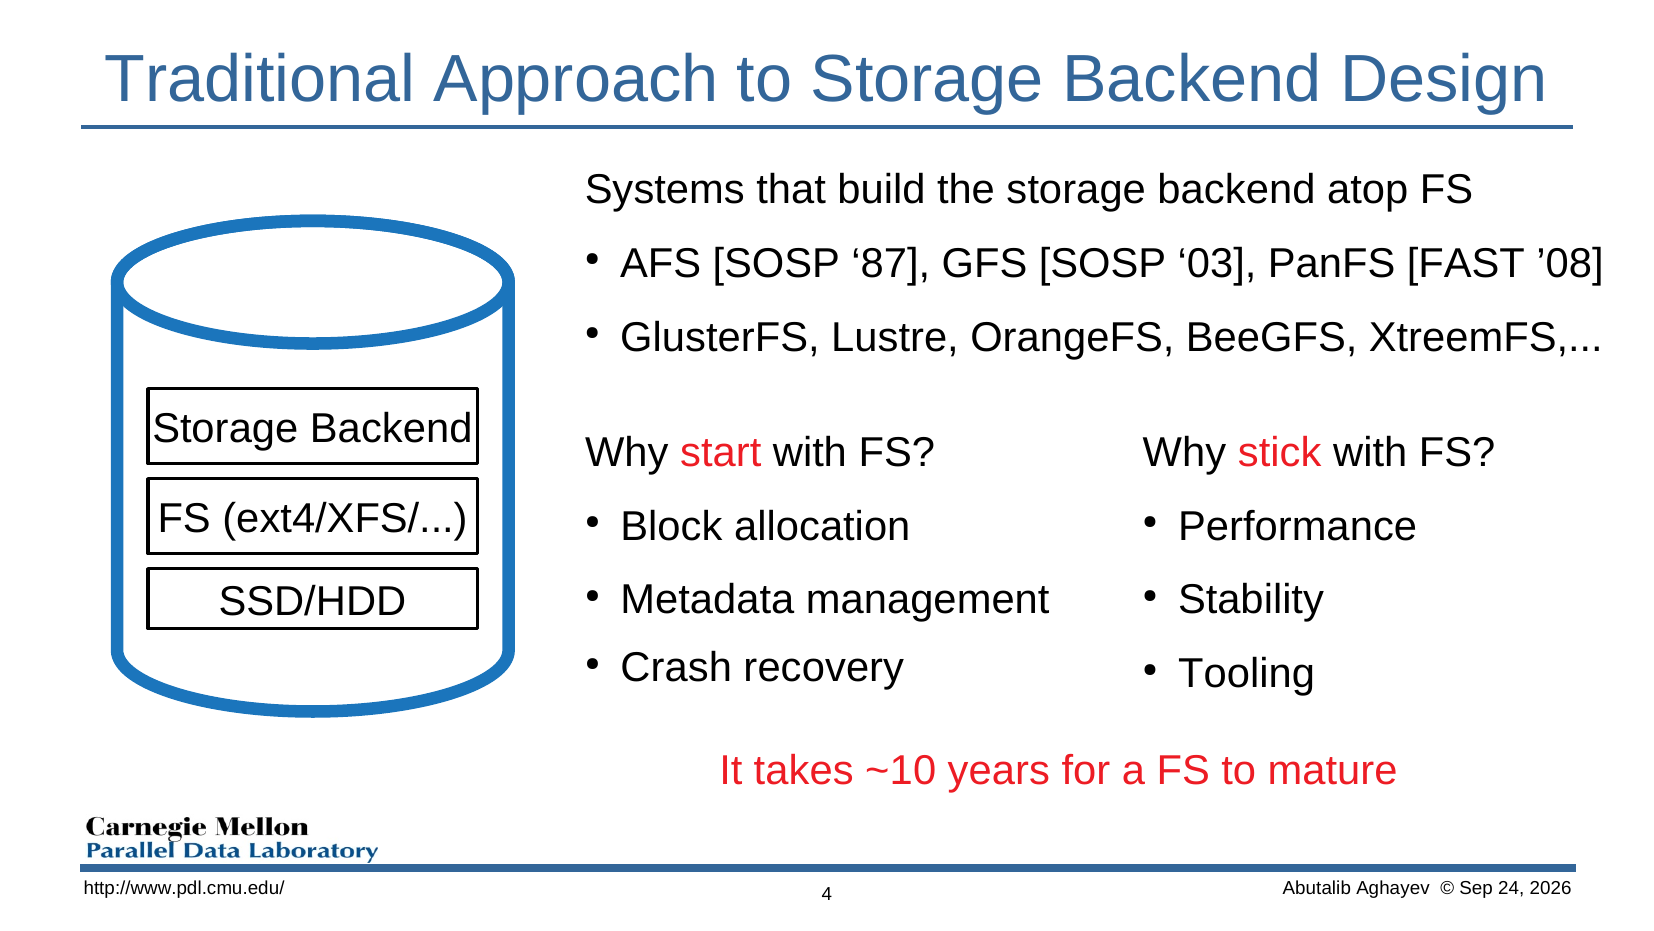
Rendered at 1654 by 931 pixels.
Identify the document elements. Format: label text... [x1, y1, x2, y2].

text_box <number> [665, 872, 989, 902]
text_box Systems that build the storage backend atop FS AFS [SOSP ‘87], GFS [SOSP ‘03], PanFS [FAST ’08] GlusterFS, Lustre, OrangeFS, BeeGFS, XtreemFS,... [534, 154, 1636, 417]
text_box FS (ext4/XFS/...) [147, 478, 478, 554]
text_box SSD/HDD [147, 568, 478, 629]
picture [85, 809, 378, 863]
text_box Why start with FS? Block allocation Metadata management Crash recovery [534, 417, 1075, 702]
text_box It takes ~10 years for a FS to mature [704, 735, 1422, 811]
text_box Abutalib Aghayev © Nov 5, 2019 [1168, 866, 1589, 919]
text_box http://www.pdl.cmu.edu/ [66, 866, 481, 919]
title Traditional Approach to Storage Backend Design [66, 14, 1588, 136]
text_box Why stick with FS? Performance Stability Tooling [1092, 417, 1540, 704]
text_box [117, 230, 534, 712]
